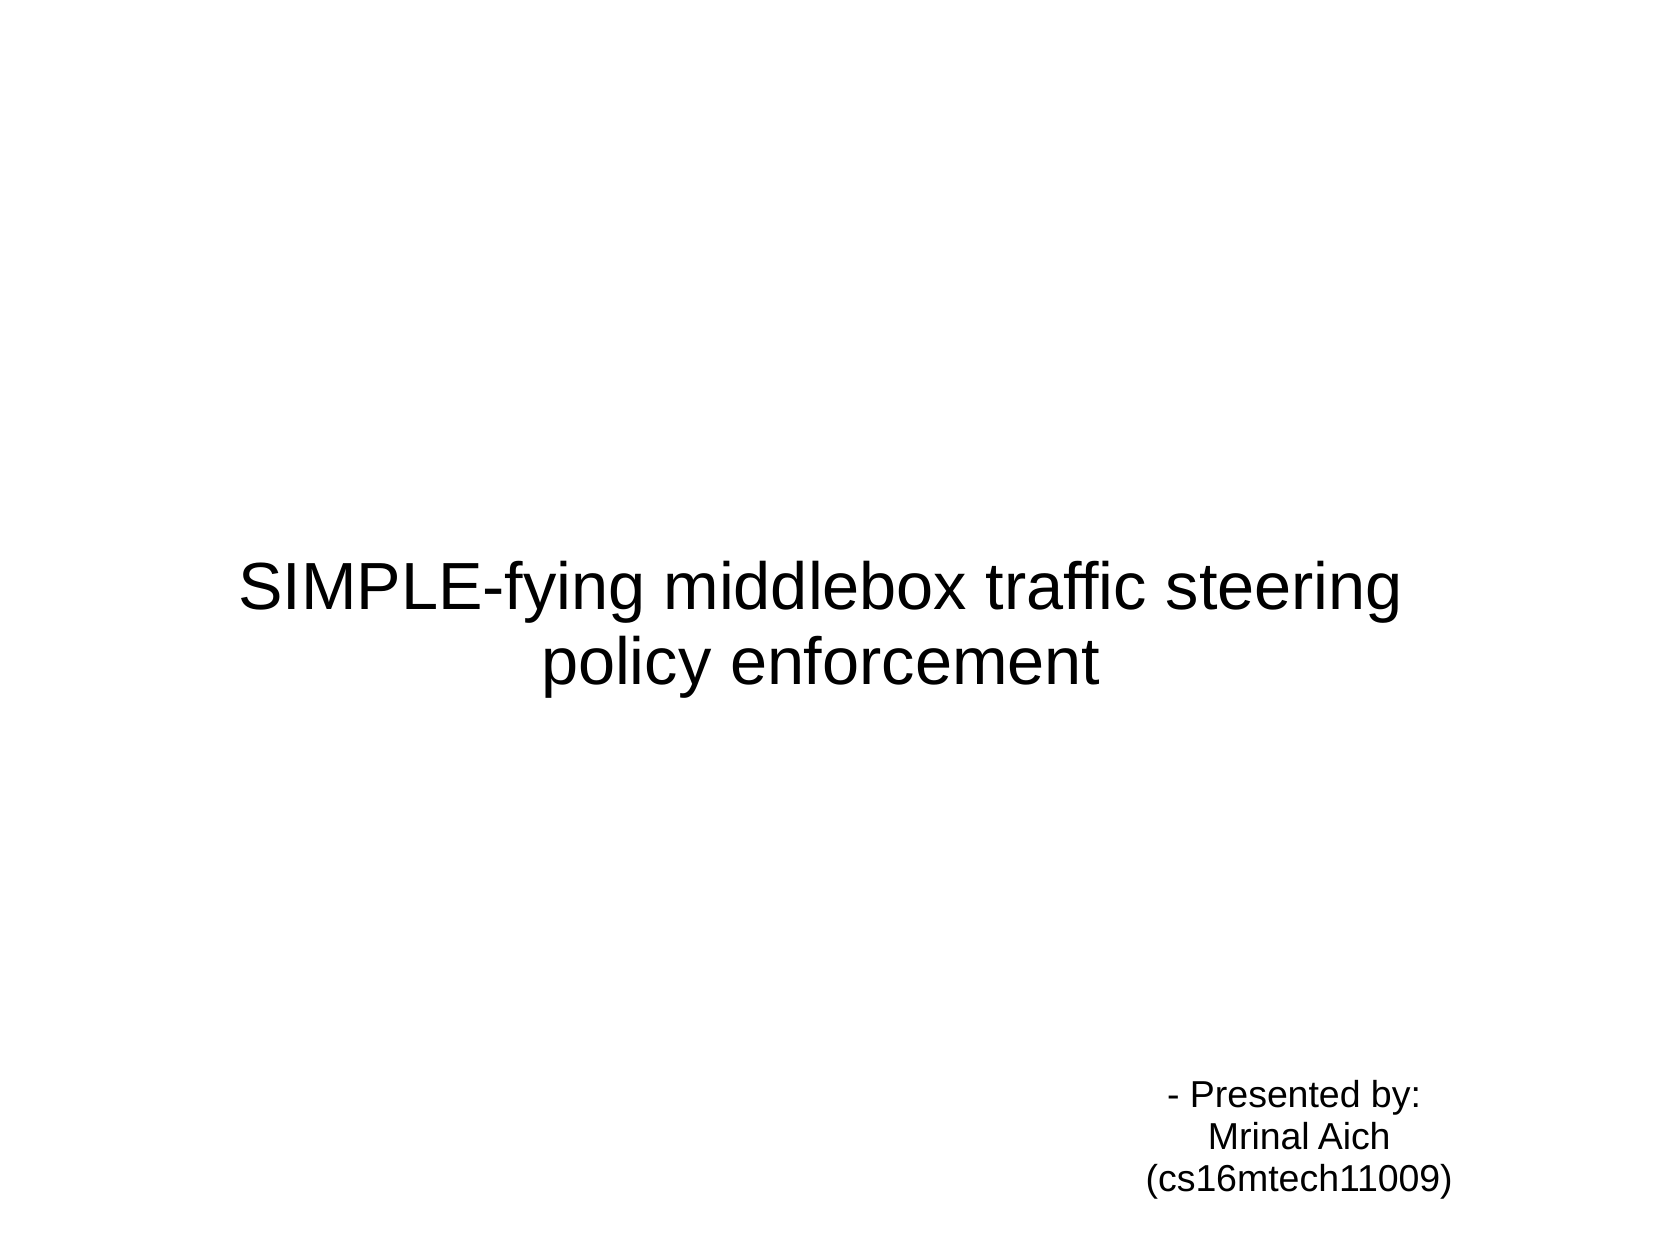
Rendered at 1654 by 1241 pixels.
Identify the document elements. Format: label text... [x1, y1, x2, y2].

subtitle SIMPLE-fying middlebox traffic steering policy enforcement [76, 215, 1565, 1034]
title - Presented by: Mrinal Aich (cs16mtech11009) [974, 1073, 1625, 1200]
